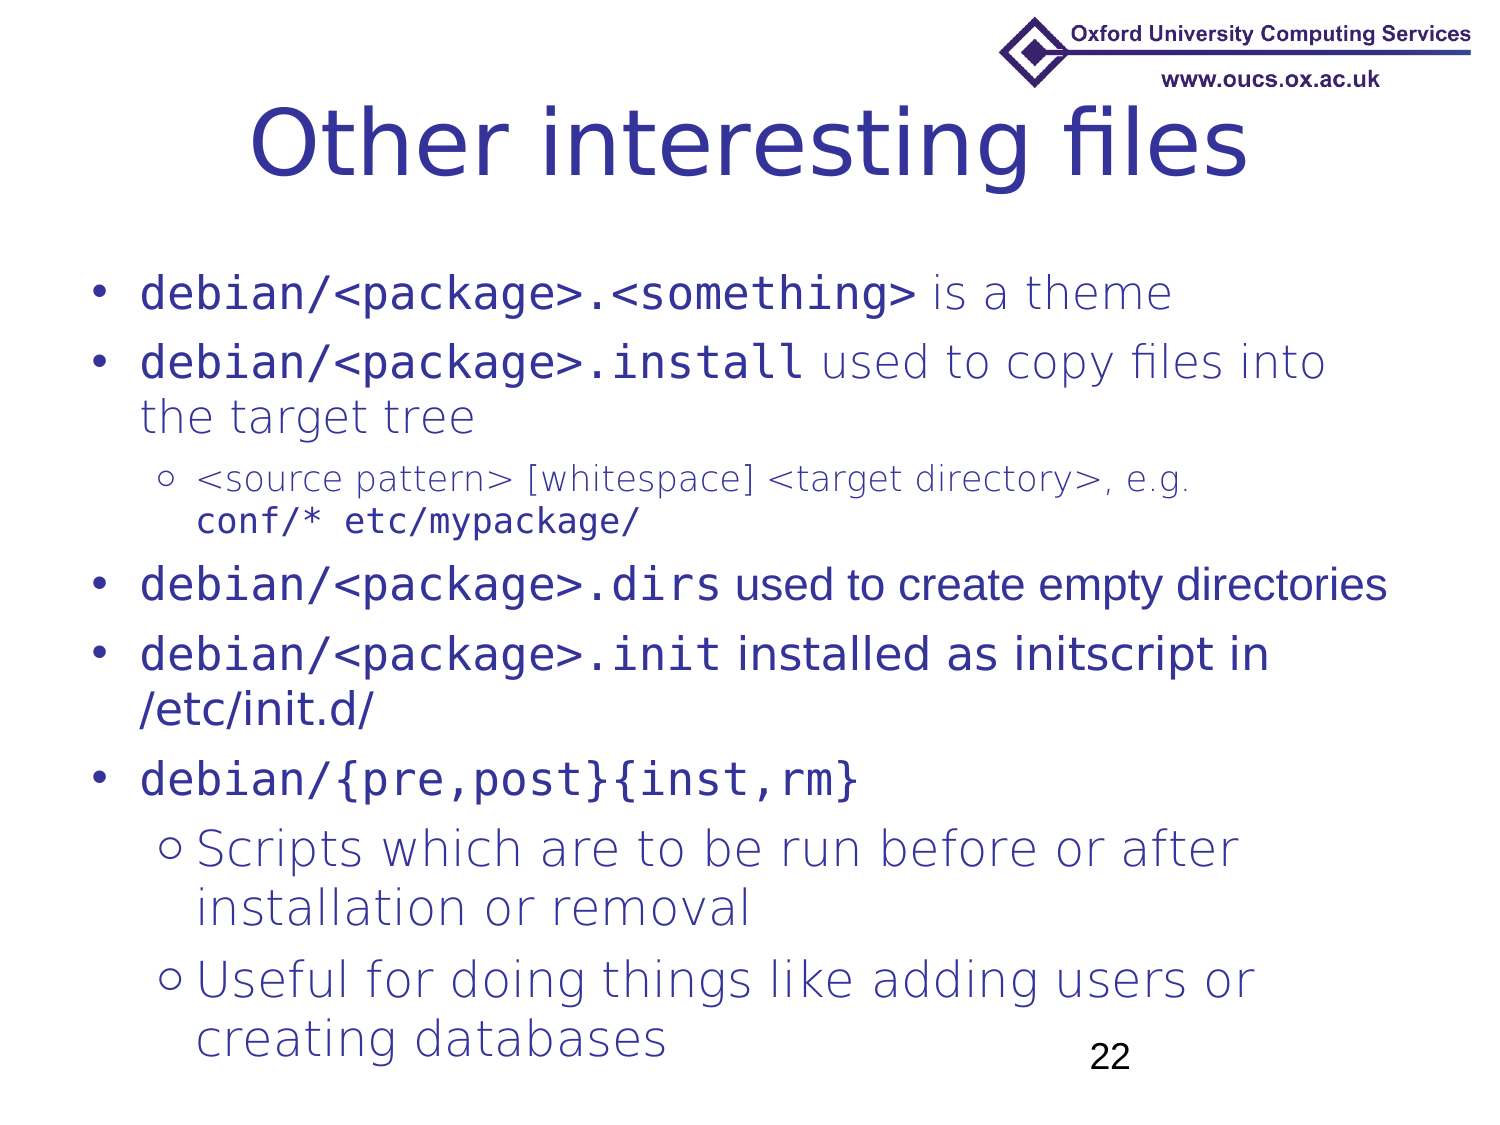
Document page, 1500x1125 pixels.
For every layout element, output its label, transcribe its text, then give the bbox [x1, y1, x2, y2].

picture [998, 16, 1471, 102]
title Other interesting files [75, 45, 1426, 233]
list debian/<package>.<something> is a theme debian/<package>.install used to copy files into the target tree <source pattern> [whitespace] <target directory>, e.g. conf/* etc/mypackage/ debian/<package>.dirs used to create empty directories debian/<package>.init installed as initscript in /etc/init.d/ debian/{pre,post}{inst,rm} Scripts which are to be run before or after installation or removal Useful for doing things like adding users or creating databases [76, 255, 1427, 1124]
